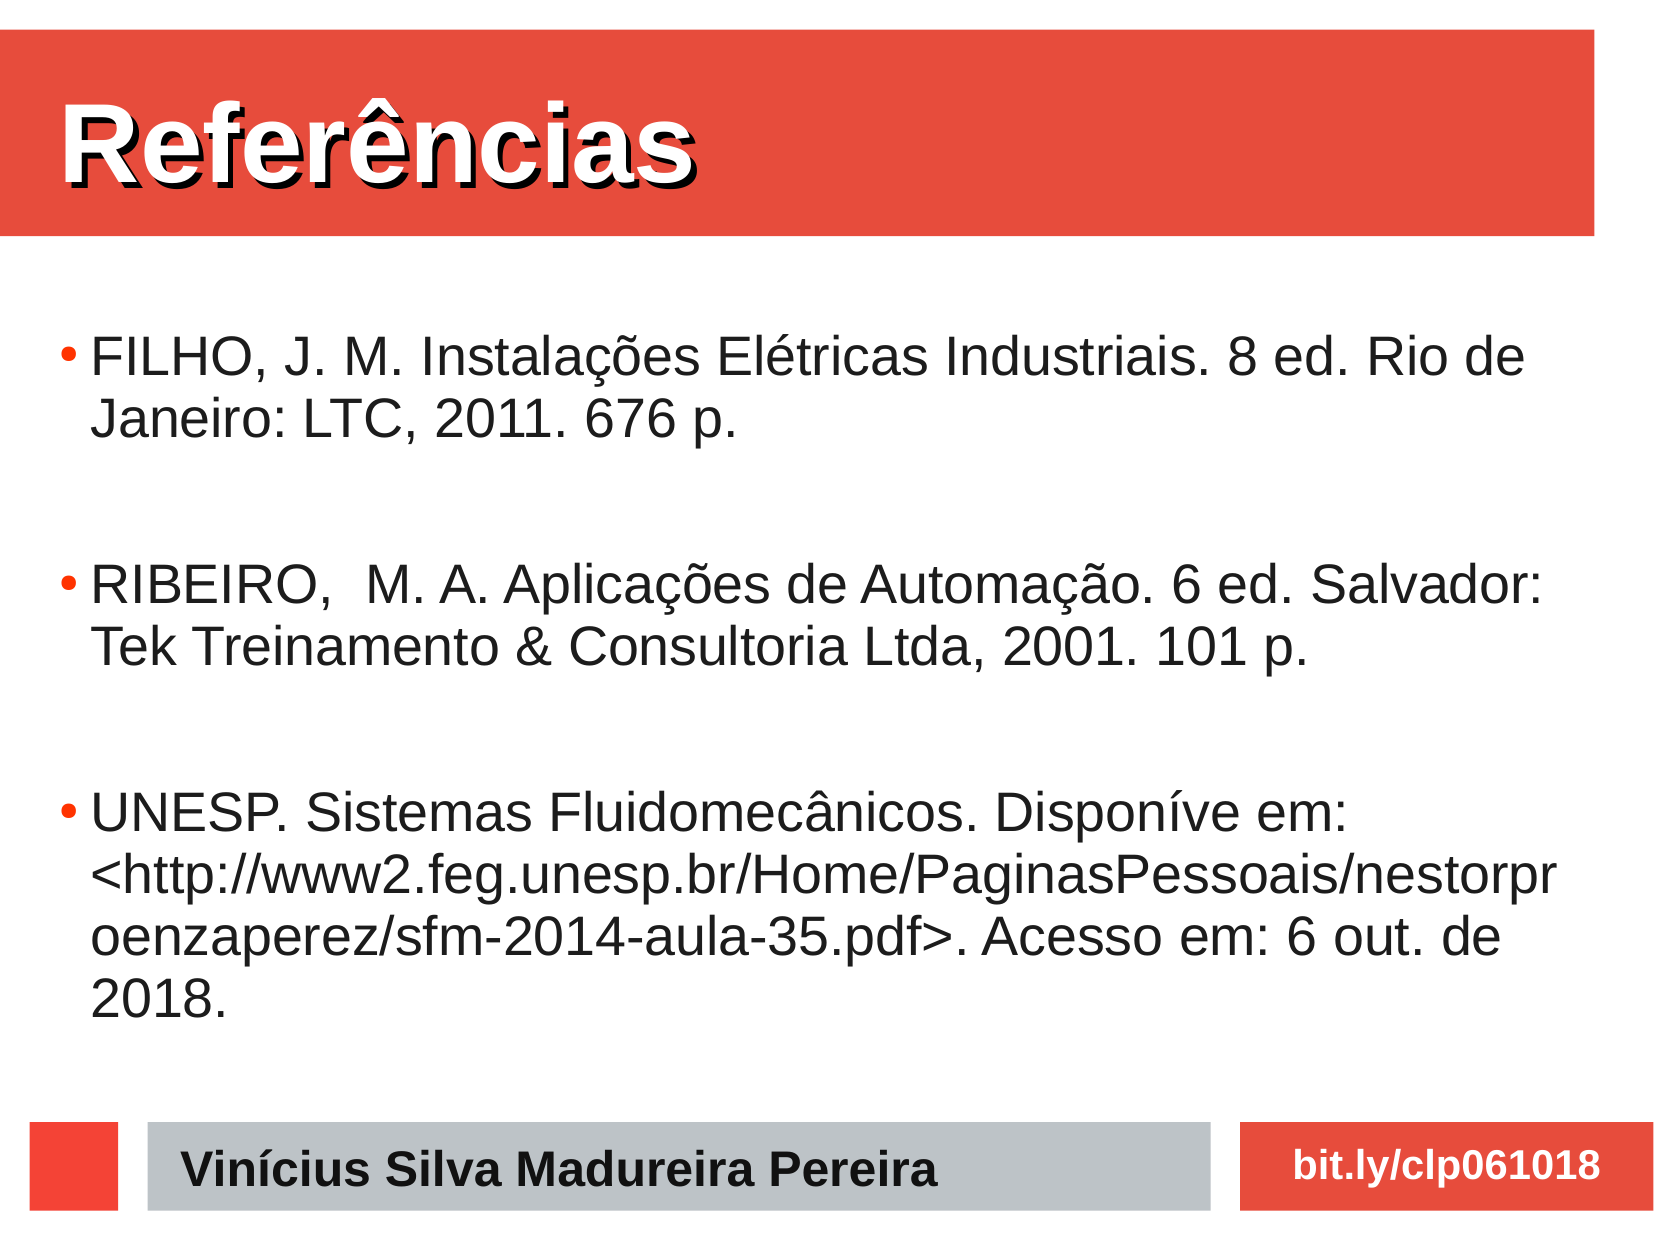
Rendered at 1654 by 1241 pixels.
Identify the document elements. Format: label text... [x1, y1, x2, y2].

title Referências [59, 59, 1595, 207]
list FILHO, J. M. Instalações Elétricas Industriais. 8 ed. Rio de Janeiro: LTC, 2011. 676 p. RIBEIRO, M. A. Aplicações de Automação. 6 ed. Salvador: Tek Treinamento & Consultoria Ltda, 2001. 101 p. UNESP. Sistemas Fluidomecânicos. Disponíve em: <http://www2.feg.unesp.br/Home/PaginasPessoais/nestorproenzaperez/sfm-2014-aula-35.pdf>. Acesso em: 6 out. de 2018. [59, 324, 1565, 1093]
text_box Vinícius Silva Madureira Pereira [165, 1133, 1170, 1205]
text_box bit.ly/clp061018 [1228, 1133, 1654, 1205]
